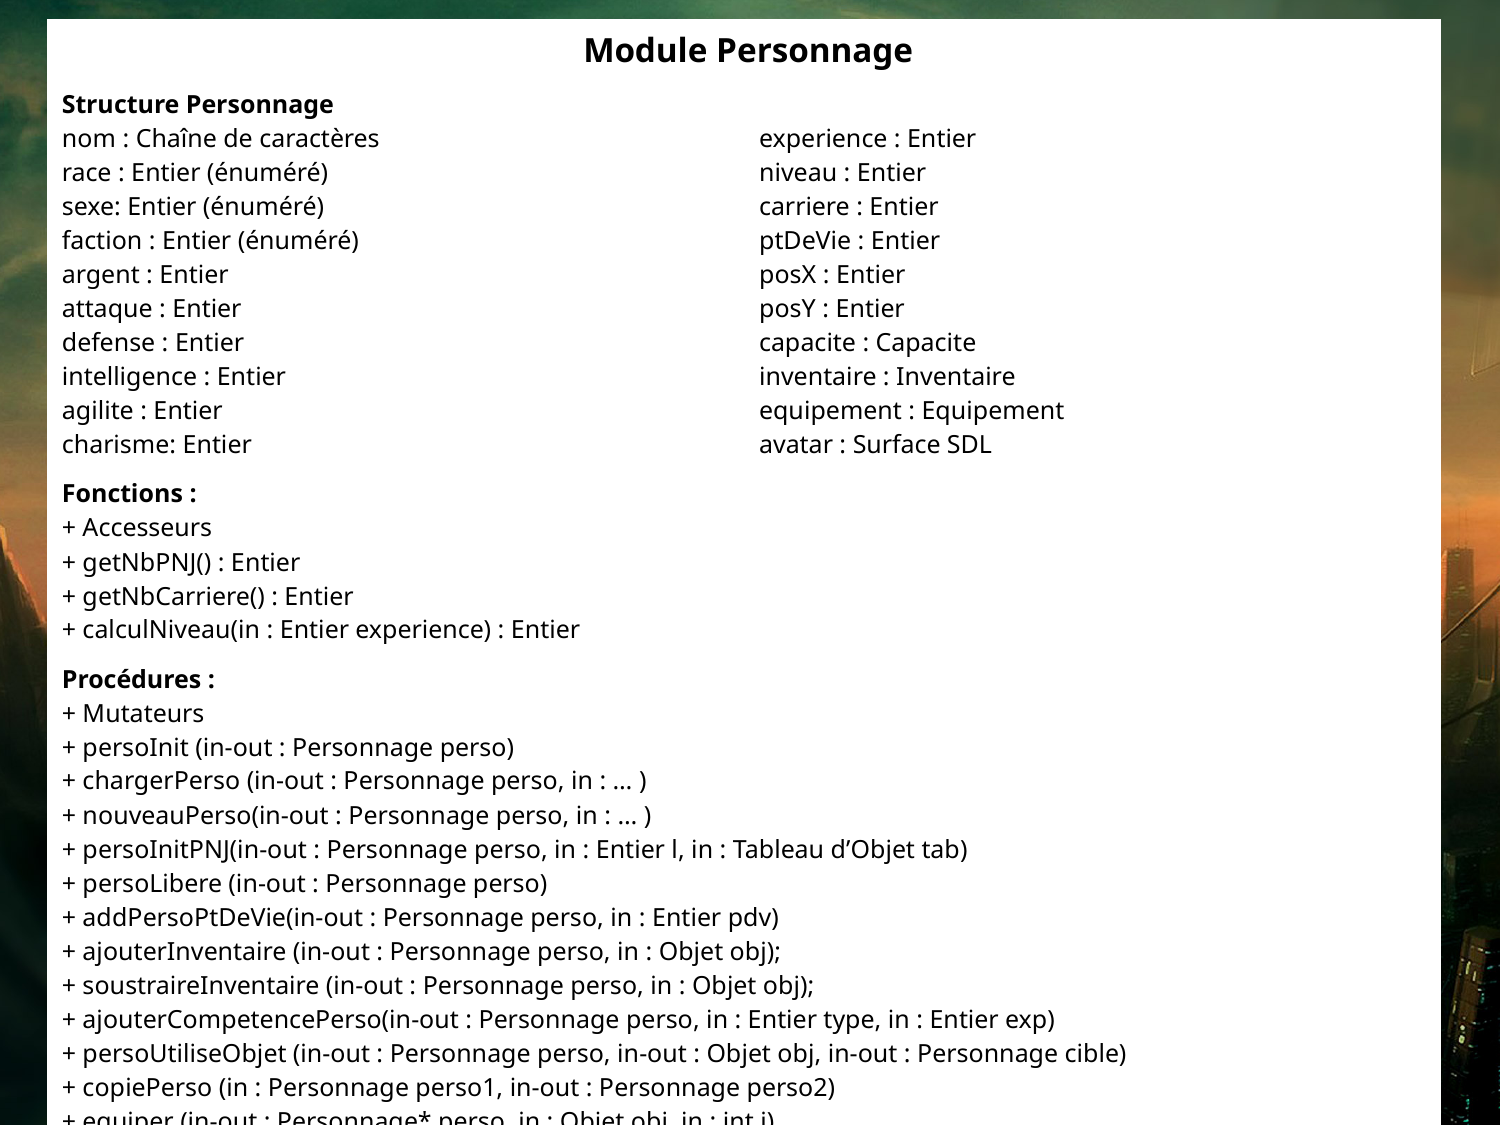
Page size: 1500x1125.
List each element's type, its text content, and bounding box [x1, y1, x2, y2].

table_cell Fonctions : + Accesseurs + getNbPNJ() : Entier + getNbCarriere() : Entier + calculNiveau(in : Entier experience) : Entier [47, 469, 1441, 654]
picture [0, 0, 1500, 1125]
table_header Module Personnage [47, 19, 1441, 79]
table_cell experience : Entier niveau : Entier carriere : Entier ptDeVie : Entier posX : Entier posY : Entier capacite : Capacite inventaire : Inventaire equipement : Equipement avatar : Surface SDL [744, 79, 1441, 469]
table_cell Structure Personnage nom : Chaîne de caractères race : Entier (énuméré) sexe: Entier (énuméré) faction : Entier (énuméré) argent : Entier attaque : Entier defense : Entier intelligence : Entier agilite : Entier charisme: Entier [47, 79, 744, 469]
table_cell Procédures : + Mutateurs + persoInit (in-out : Personnage perso) + chargerPerso (in-out : Personnage perso, in : … ) + nouveauPerso(in-out : Personnage perso, in : … ) + persoInitPNJ(in-out : Personnage perso, in : Entier l, in : Tableau d’Objet tab) + persoLibere (in-out : Personnage perso) + addPersoPtDeVie(in-out : Personnage perso, in : Entier pdv) + ajouterInventaire (in-out : Personnage perso, in : Objet obj); + soustraireInventaire (in-out : Personnage perso, in : Objet obj); + ajouterCompetencePerso(in-out : Personnage perso, in : Entier type, in : Entier exp) + persoUtiliseObjet (in-out : Personnage perso, in-out : Objet obj, in-out : Personnage cible) + copiePerso (in : Personnage perso1, in-out : Personnage perso2) + equiper (in-out : Personnage* perso, in : Objet obj, in : int i) + initialiserTousLesPNJ(in-out : Tableau de Personnage tabPNJ, in : Tableau d’Objet tabObjets) + libererTousLesPNJ(in-out : Tableau de Personnage tabPNJ) [47, 654, 1441, 1125]
